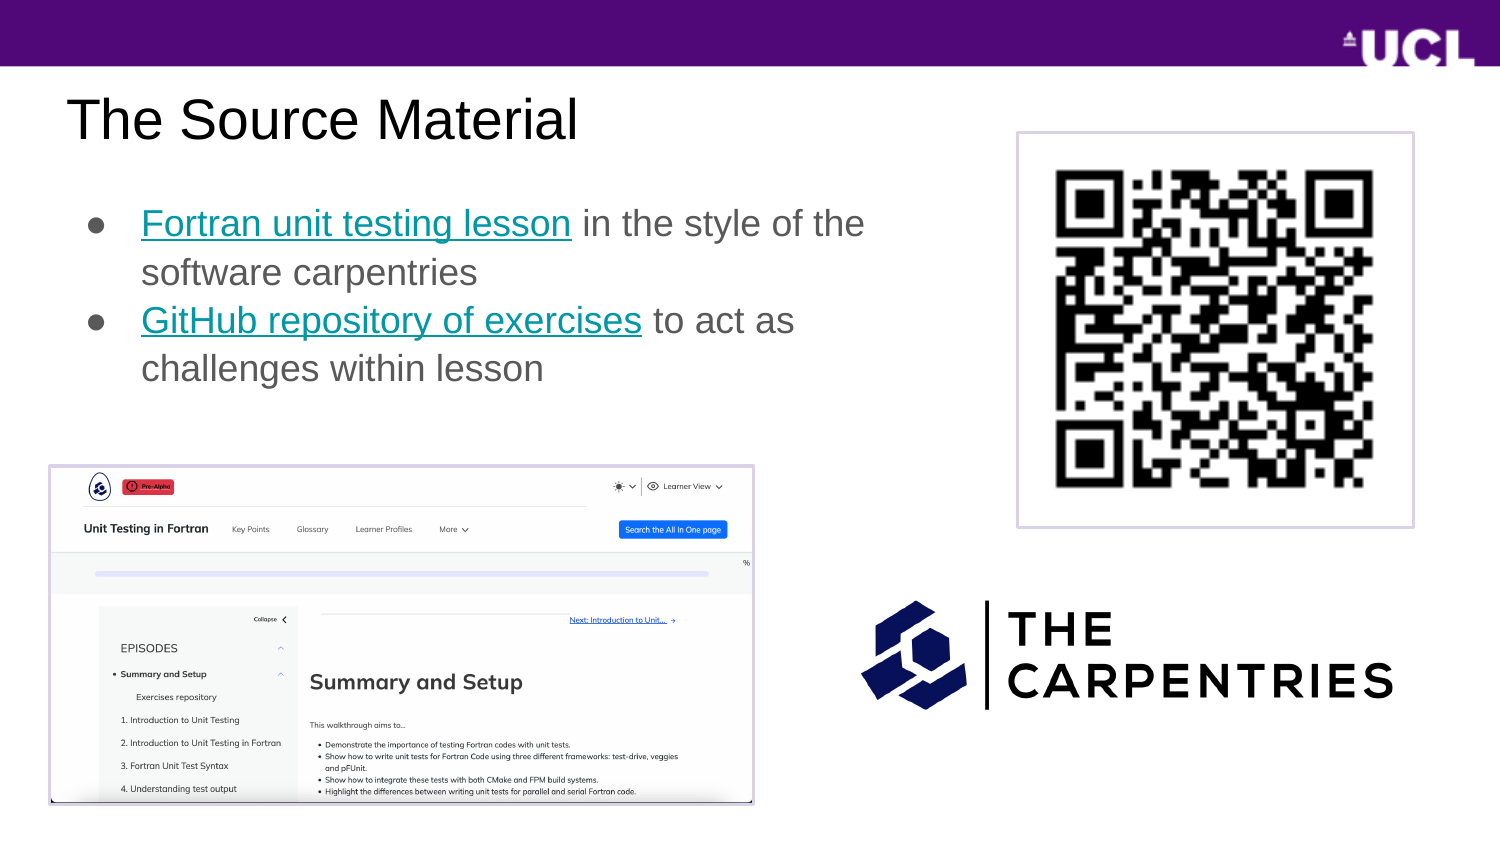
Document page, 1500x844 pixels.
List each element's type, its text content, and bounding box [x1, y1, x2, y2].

title The Source Material [51, 72, 1449, 167]
list Fortran unit testing lesson in the style of the software carpentries GitHub repository of exercises to act as challenges within lesson [51, 181, 888, 742]
picture [0, 0, 1500, 844]
